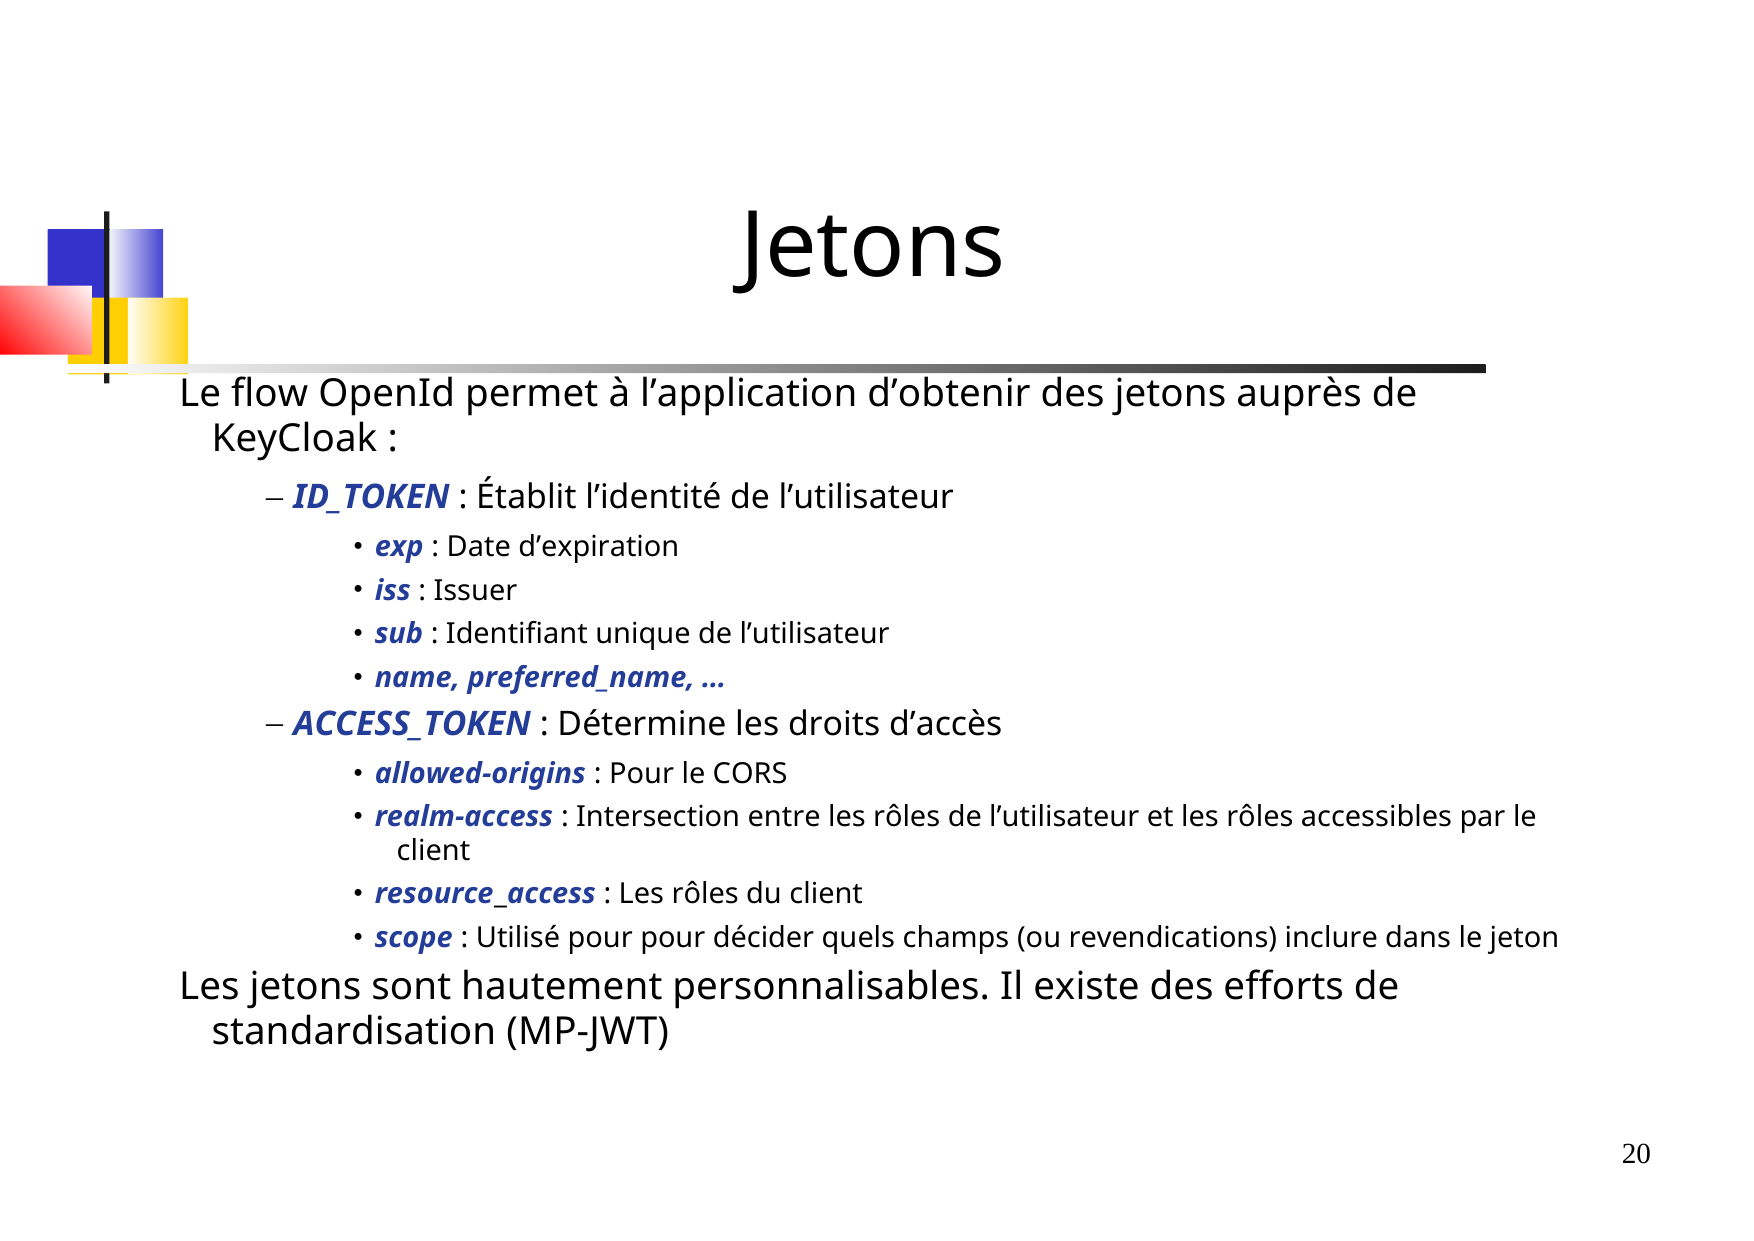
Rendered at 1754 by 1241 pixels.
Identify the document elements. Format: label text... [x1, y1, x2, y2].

list Le flow OpenId permet à l’application d’obtenir des jetons auprès de KeyCloak : ID_TOKEN : Établit l’identité de l’utilisateur exp : Date d’expiration iss : Issuer sub : Identifiant unique de l’utilisateur name, preferred_name, … ACCESS_TOKEN : Détermine les droits d’accès allowed-origins : Pour le CORS realm-access : Intersection entre les rôles de l’utilisateur et les rôles accessibles par le client resource_access : Les rôles du client scope : Utilisé pour pour décider quels champs (ou revendications) inclure dans le jeton Les jetons sont hautement personnalisables. Il existe des efforts de standardisation (MP-JWT) [179, 371, 1567, 1091]
title Jetons [179, 139, 1567, 351]
